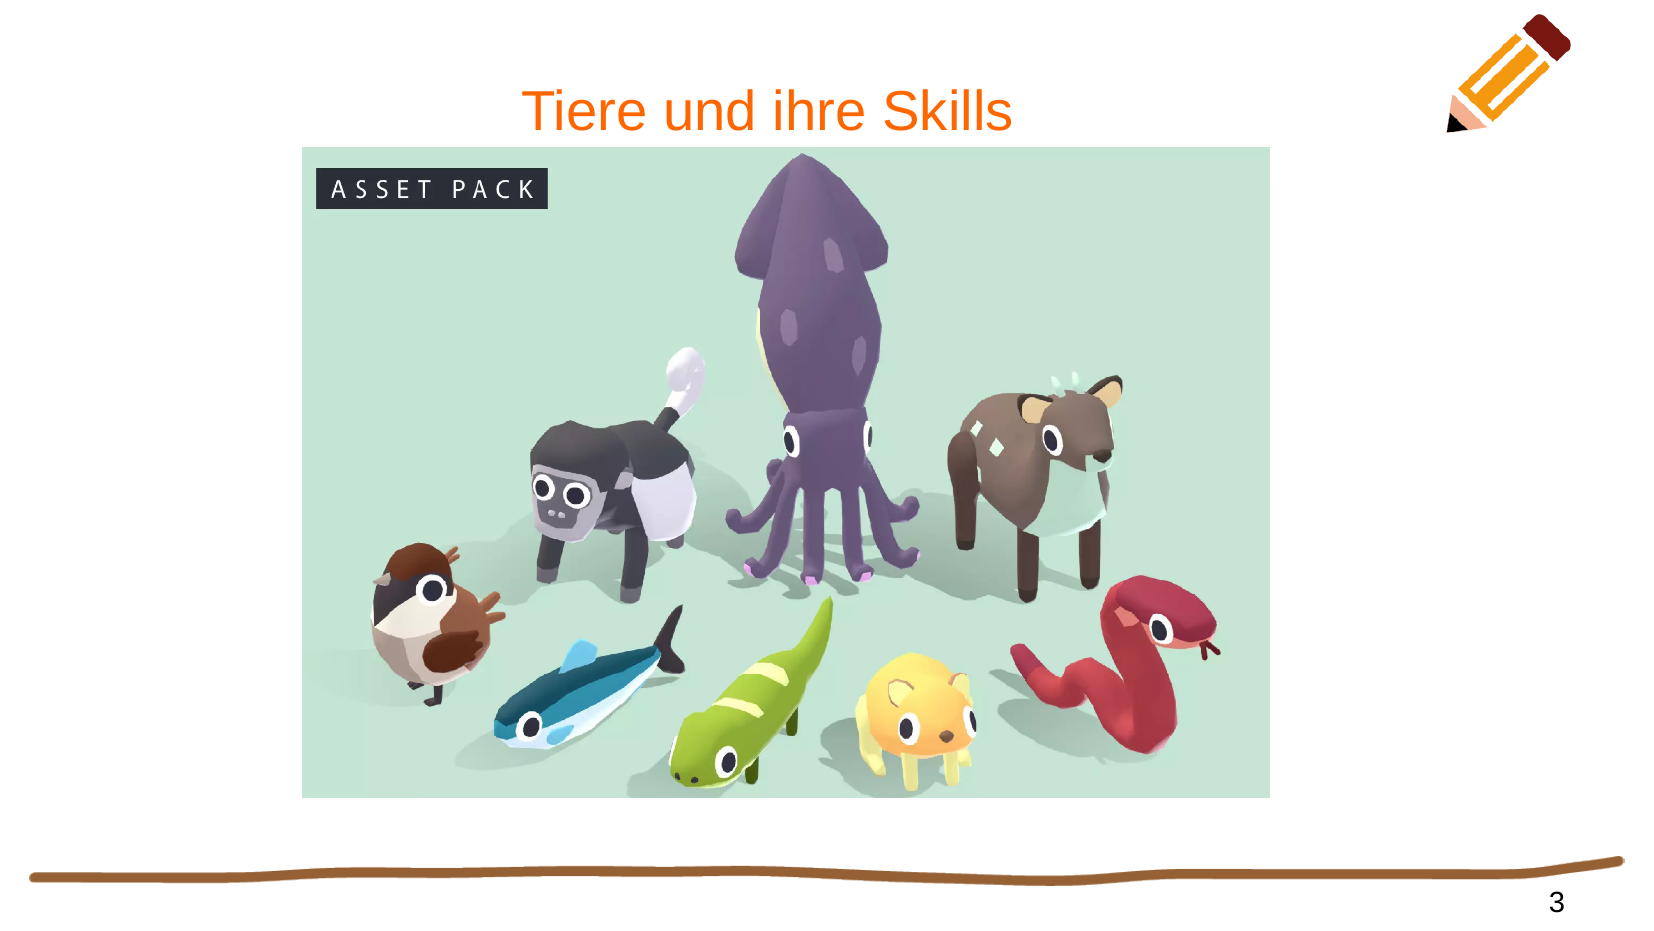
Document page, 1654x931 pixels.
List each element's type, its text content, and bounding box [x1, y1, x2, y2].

picture [1446, 14, 1571, 133]
picture [29, 856, 1625, 886]
title Tiere und ihre Skills [88, 59, 1447, 163]
picture [302, 147, 1270, 798]
